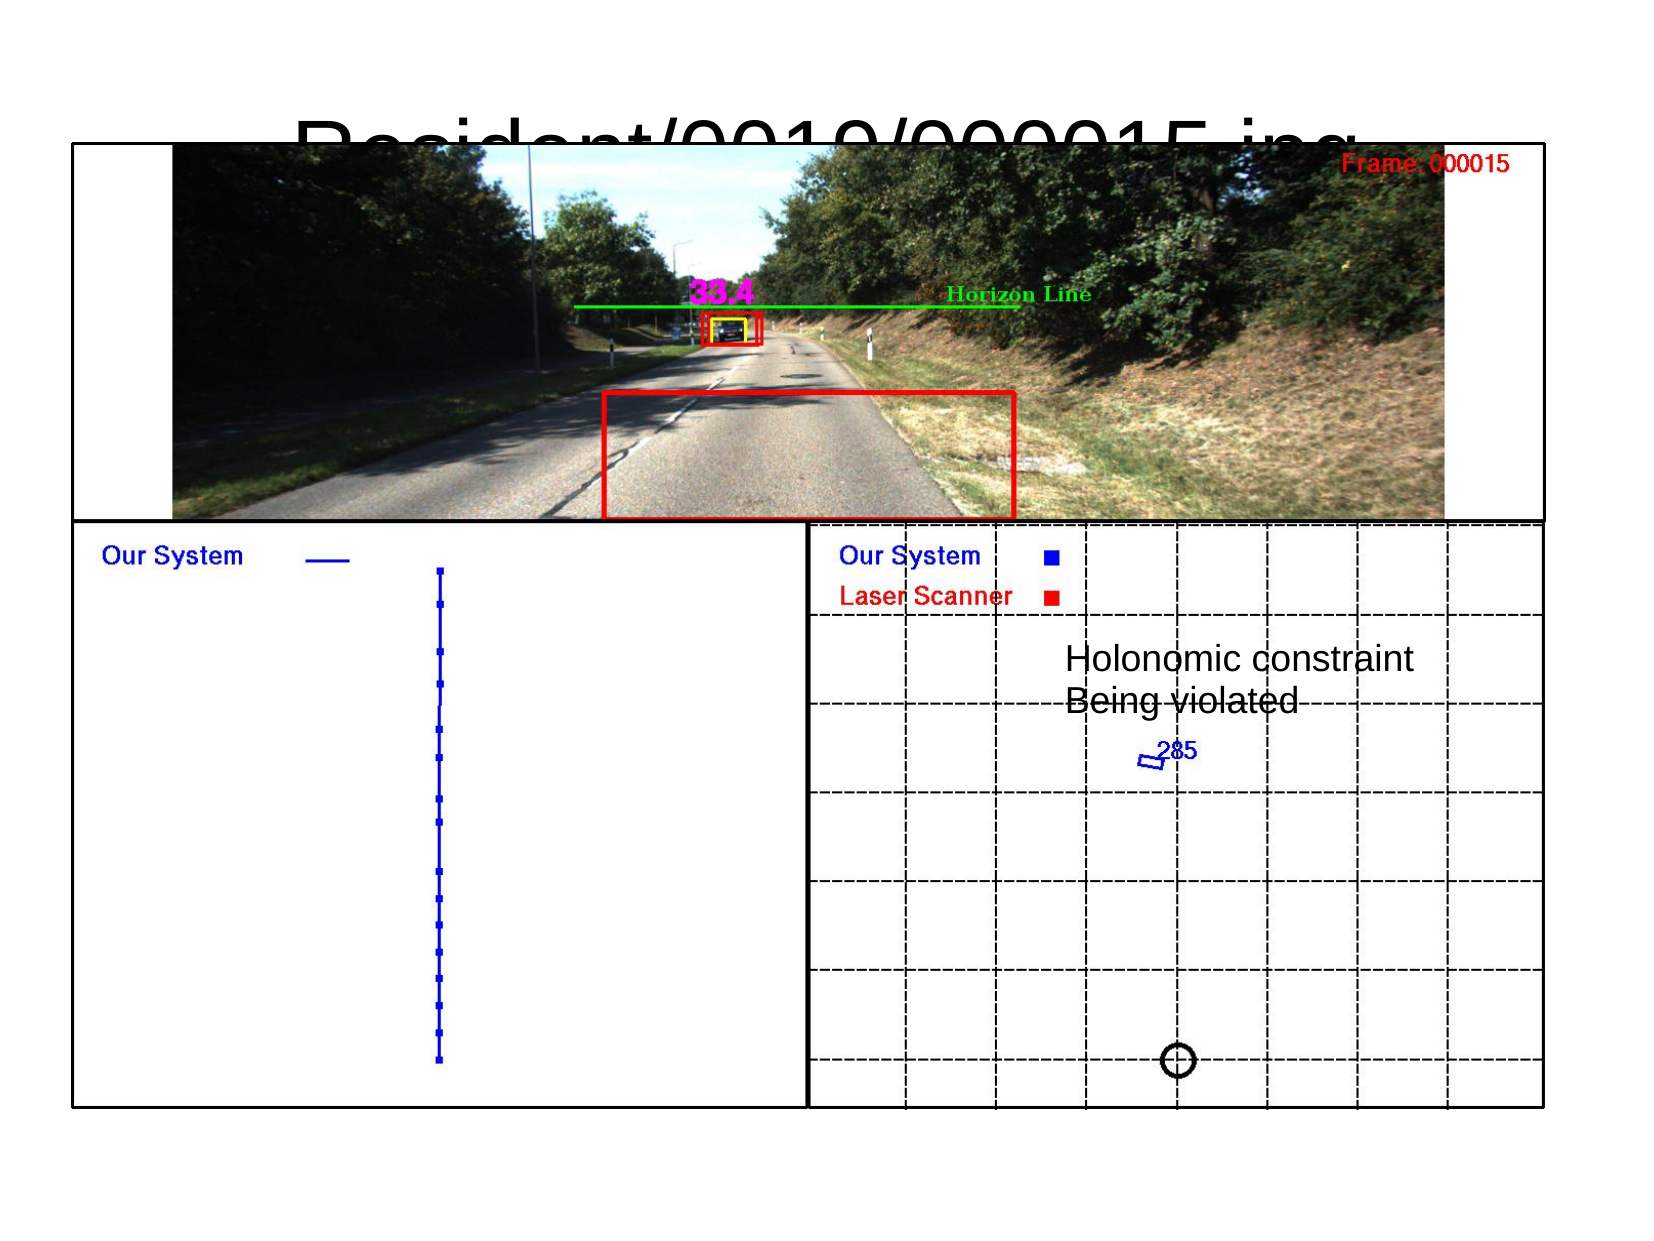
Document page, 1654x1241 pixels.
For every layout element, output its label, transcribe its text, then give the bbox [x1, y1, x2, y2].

text_box Holonomic constraint Being violated [1050, 630, 1531, 781]
picture [71, 142, 1546, 1111]
title Resident/0019/000015.jpg [82, 49, 1571, 257]
